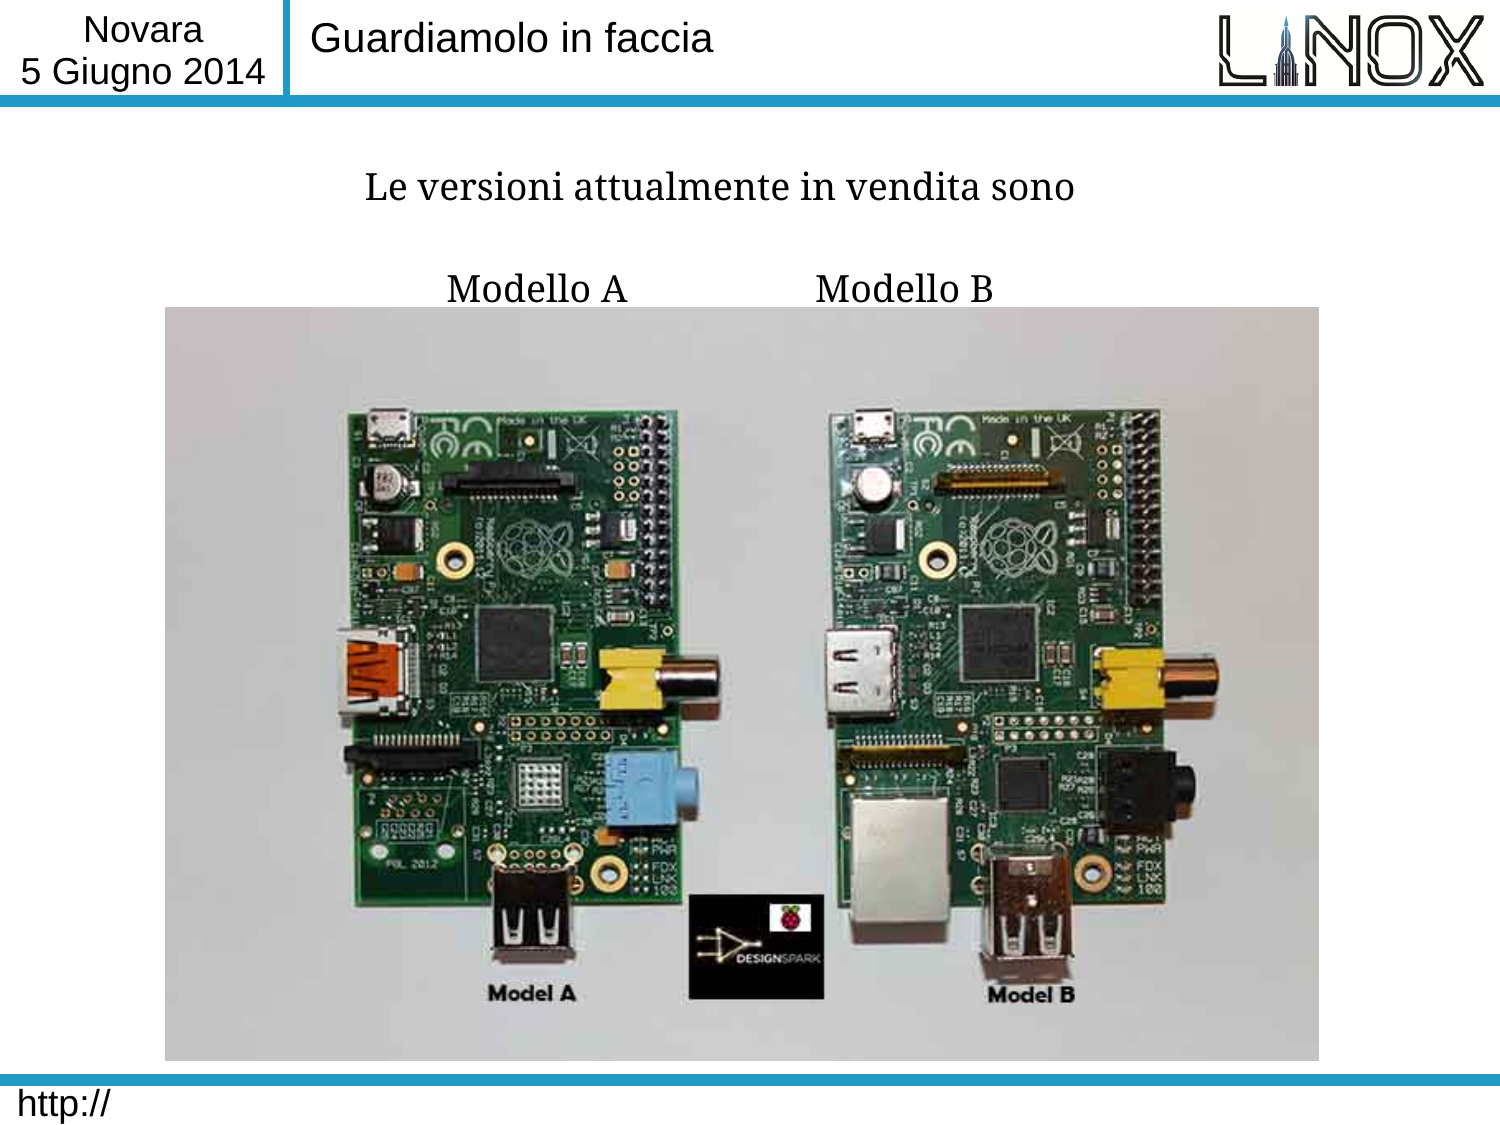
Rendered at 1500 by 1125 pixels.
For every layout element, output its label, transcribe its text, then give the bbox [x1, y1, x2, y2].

picture [165, 307, 1319, 1061]
text_box Le versioni attualmente in vendita sono Modello A Modello B [295, 153, 1146, 298]
picture [0, 0, 1500, 107]
picture [0, 1074, 1500, 1086]
list Guardiamolo in faccia [295, 7, 1321, 83]
